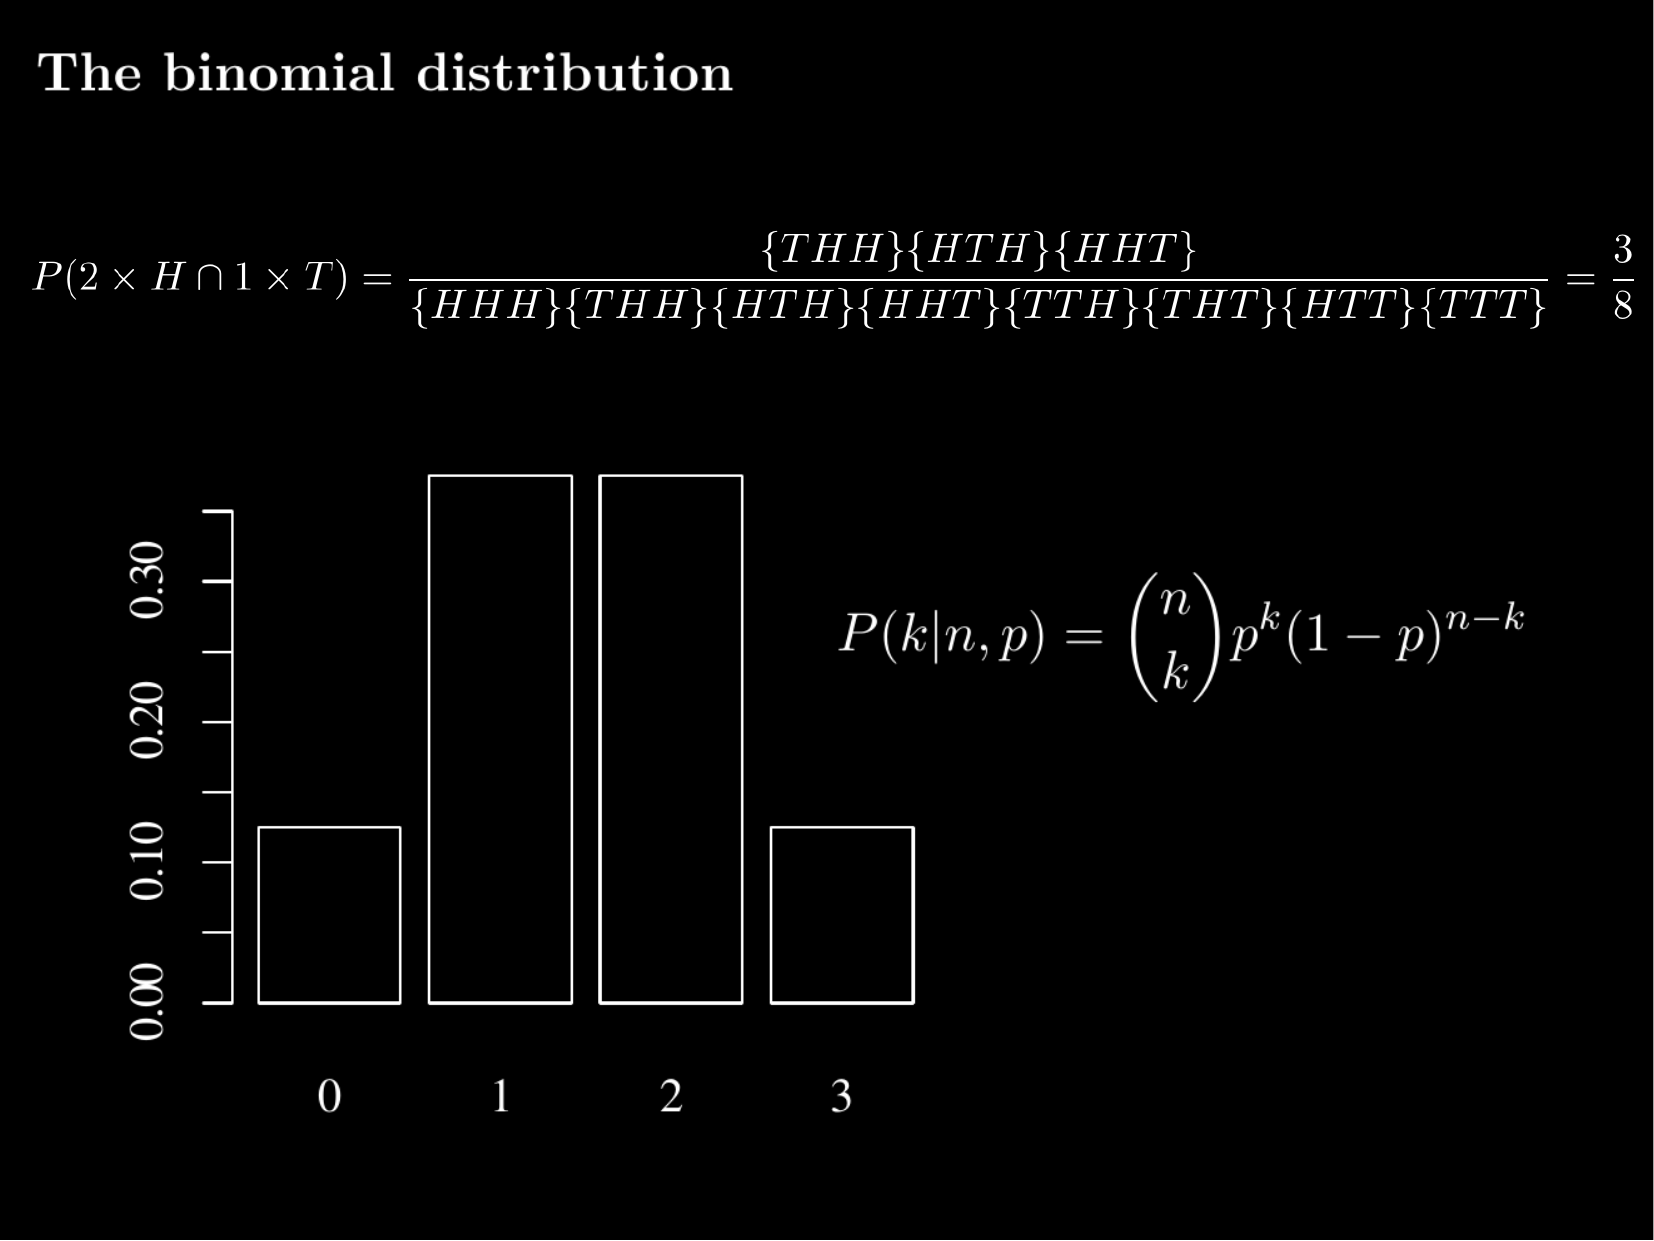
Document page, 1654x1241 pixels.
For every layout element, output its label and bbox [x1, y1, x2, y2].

picture [20, 37, 745, 107]
picture [116, 452, 1533, 1134]
picture [23, 213, 1642, 340]
